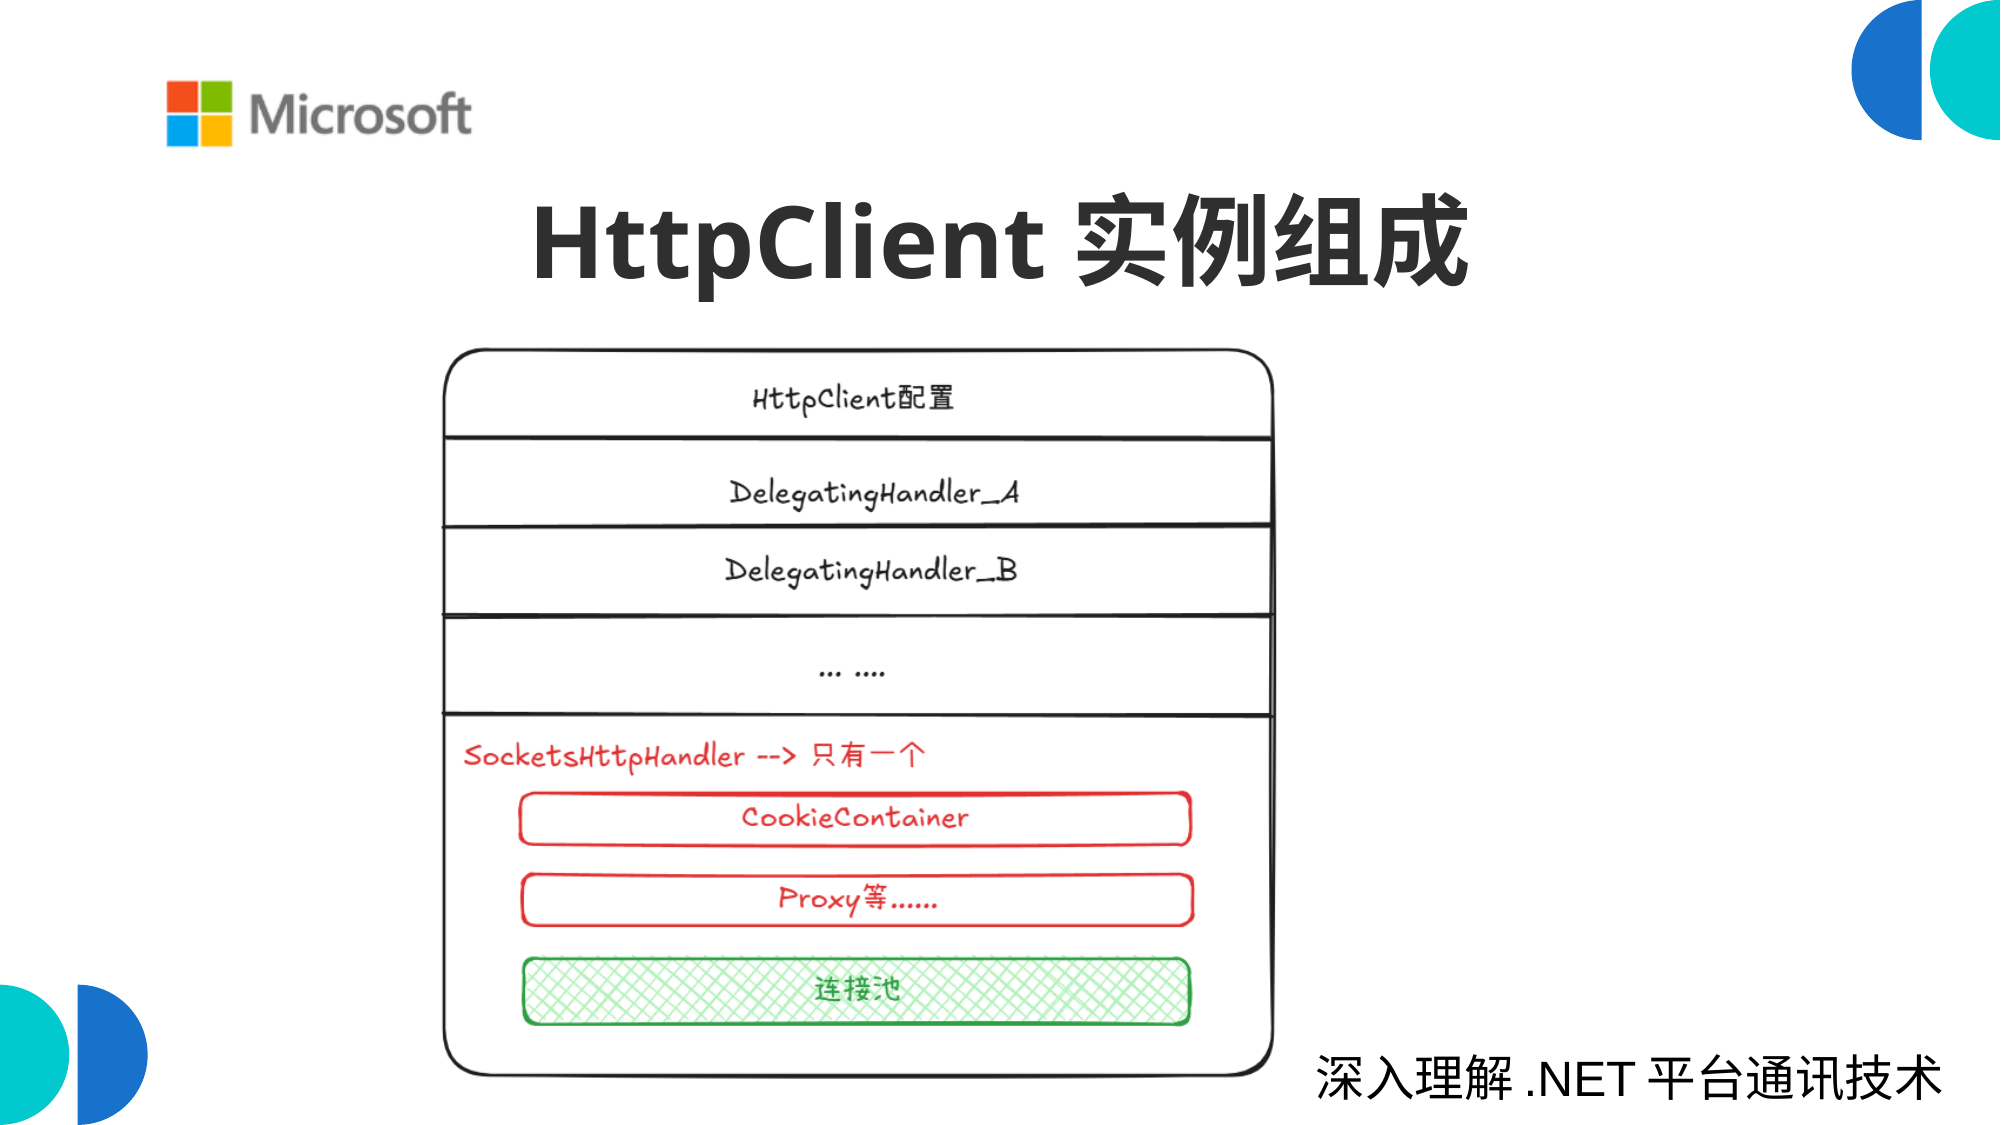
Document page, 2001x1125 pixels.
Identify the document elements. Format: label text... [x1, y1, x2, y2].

picture [85, 41, 552, 189]
title HttpClient实例组成 [138, 145, 1862, 332]
subtitle 🚀 🚀 深入理解.NET平台通讯技术 [1308, 1046, 1952, 1107]
picture [403, 318, 1308, 1120]
